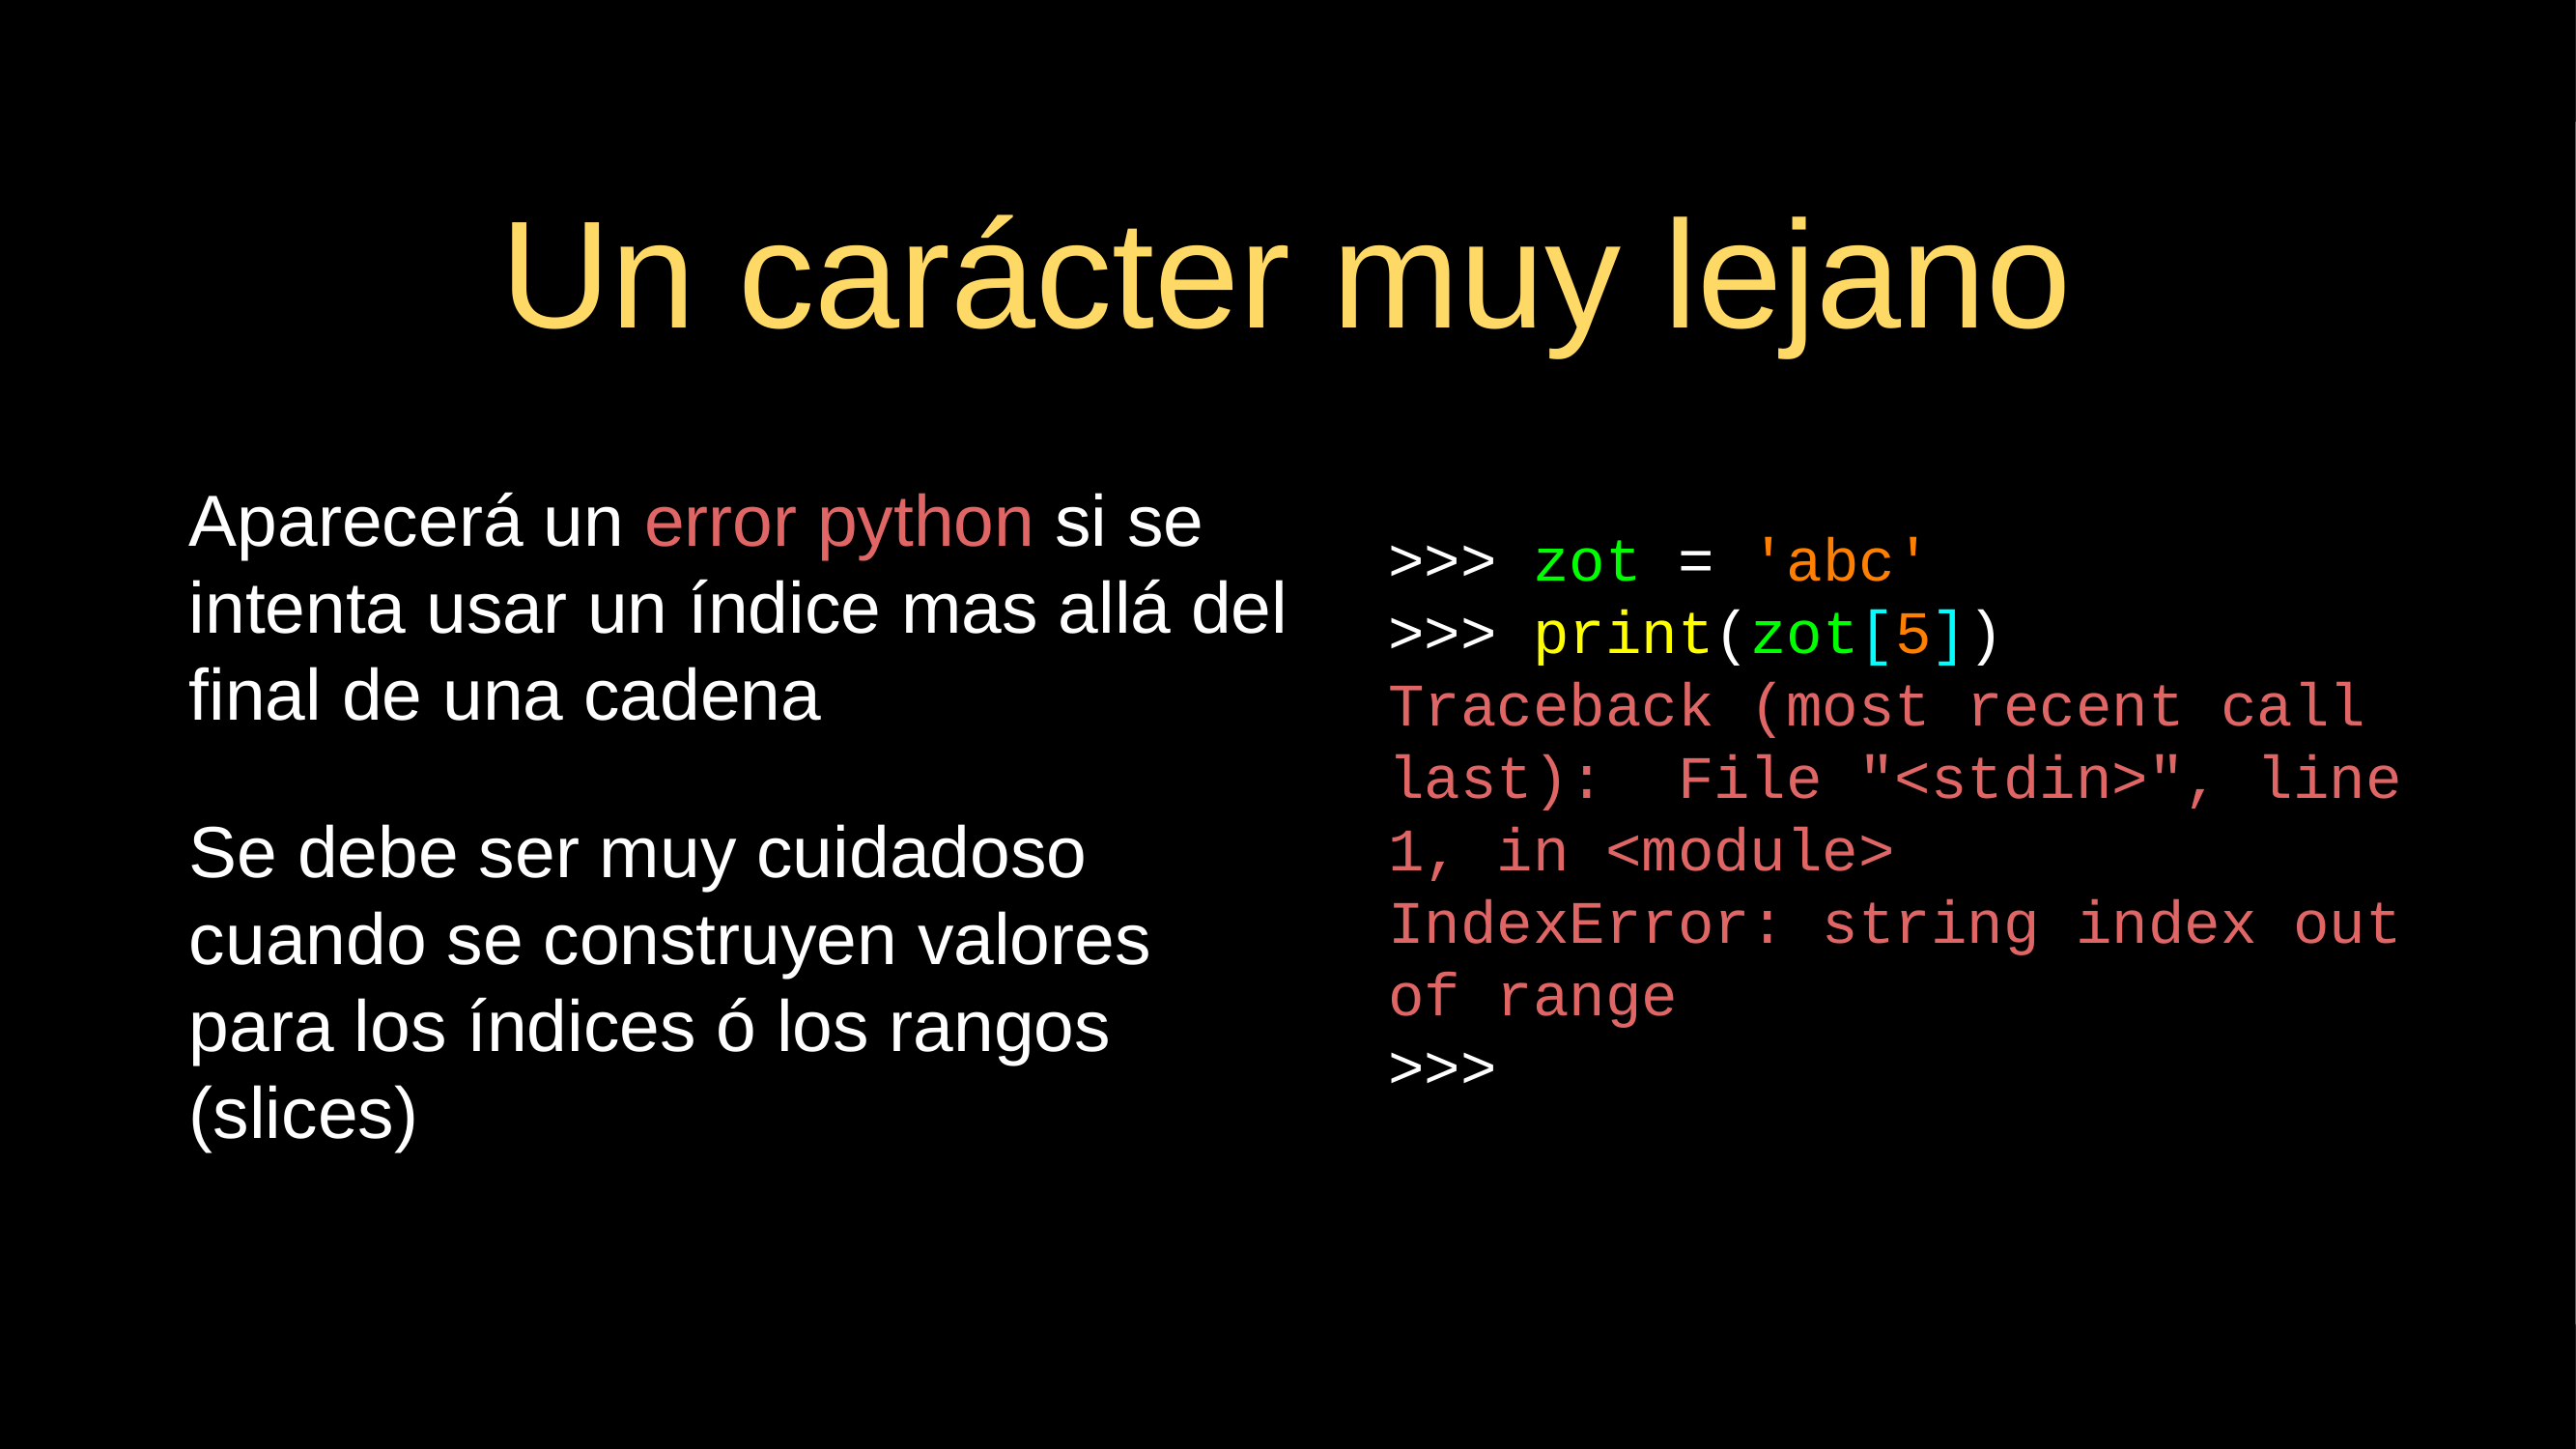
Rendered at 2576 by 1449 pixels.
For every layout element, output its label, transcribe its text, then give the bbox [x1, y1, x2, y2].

text_box >>> zot = 'abc' >>> print(zot[5]) Traceback (most recent call last): File "<stdin>", line 1, in <module> IndexError: string index out of range >>> [1387, 513, 2473, 1107]
title Un carácter muy lejano [183, 131, 2391, 403]
list Aparecerá un error python si se intenta usar un índice mas allá del final de una cadena Se debe ser muy cuidadoso cuando se construyen valores para los índices ó los rangos (slices) [183, 402, 1301, 1225]
